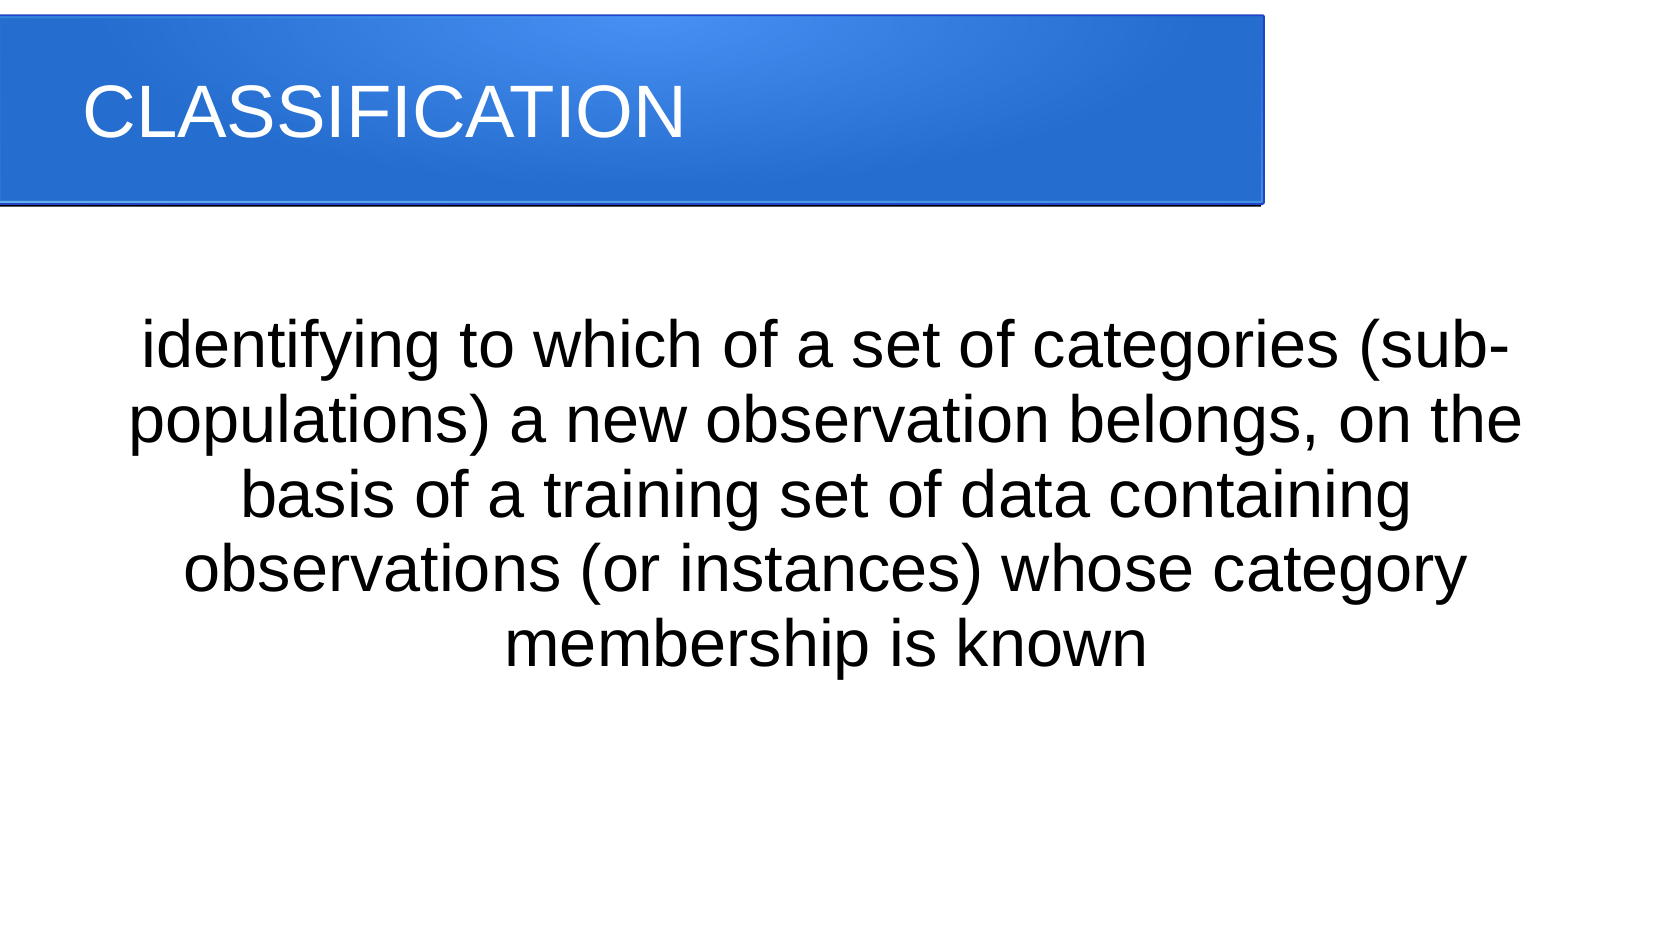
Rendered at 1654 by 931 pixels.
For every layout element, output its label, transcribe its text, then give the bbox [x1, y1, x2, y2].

title CLASSIFICATION [82, 35, 1235, 189]
subtitle identifying to which of a set of categories (sub-populations) a new observation belongs, on the basis of a training set of data containing observations (or instances) whose category membership is known [82, 224, 1571, 764]
